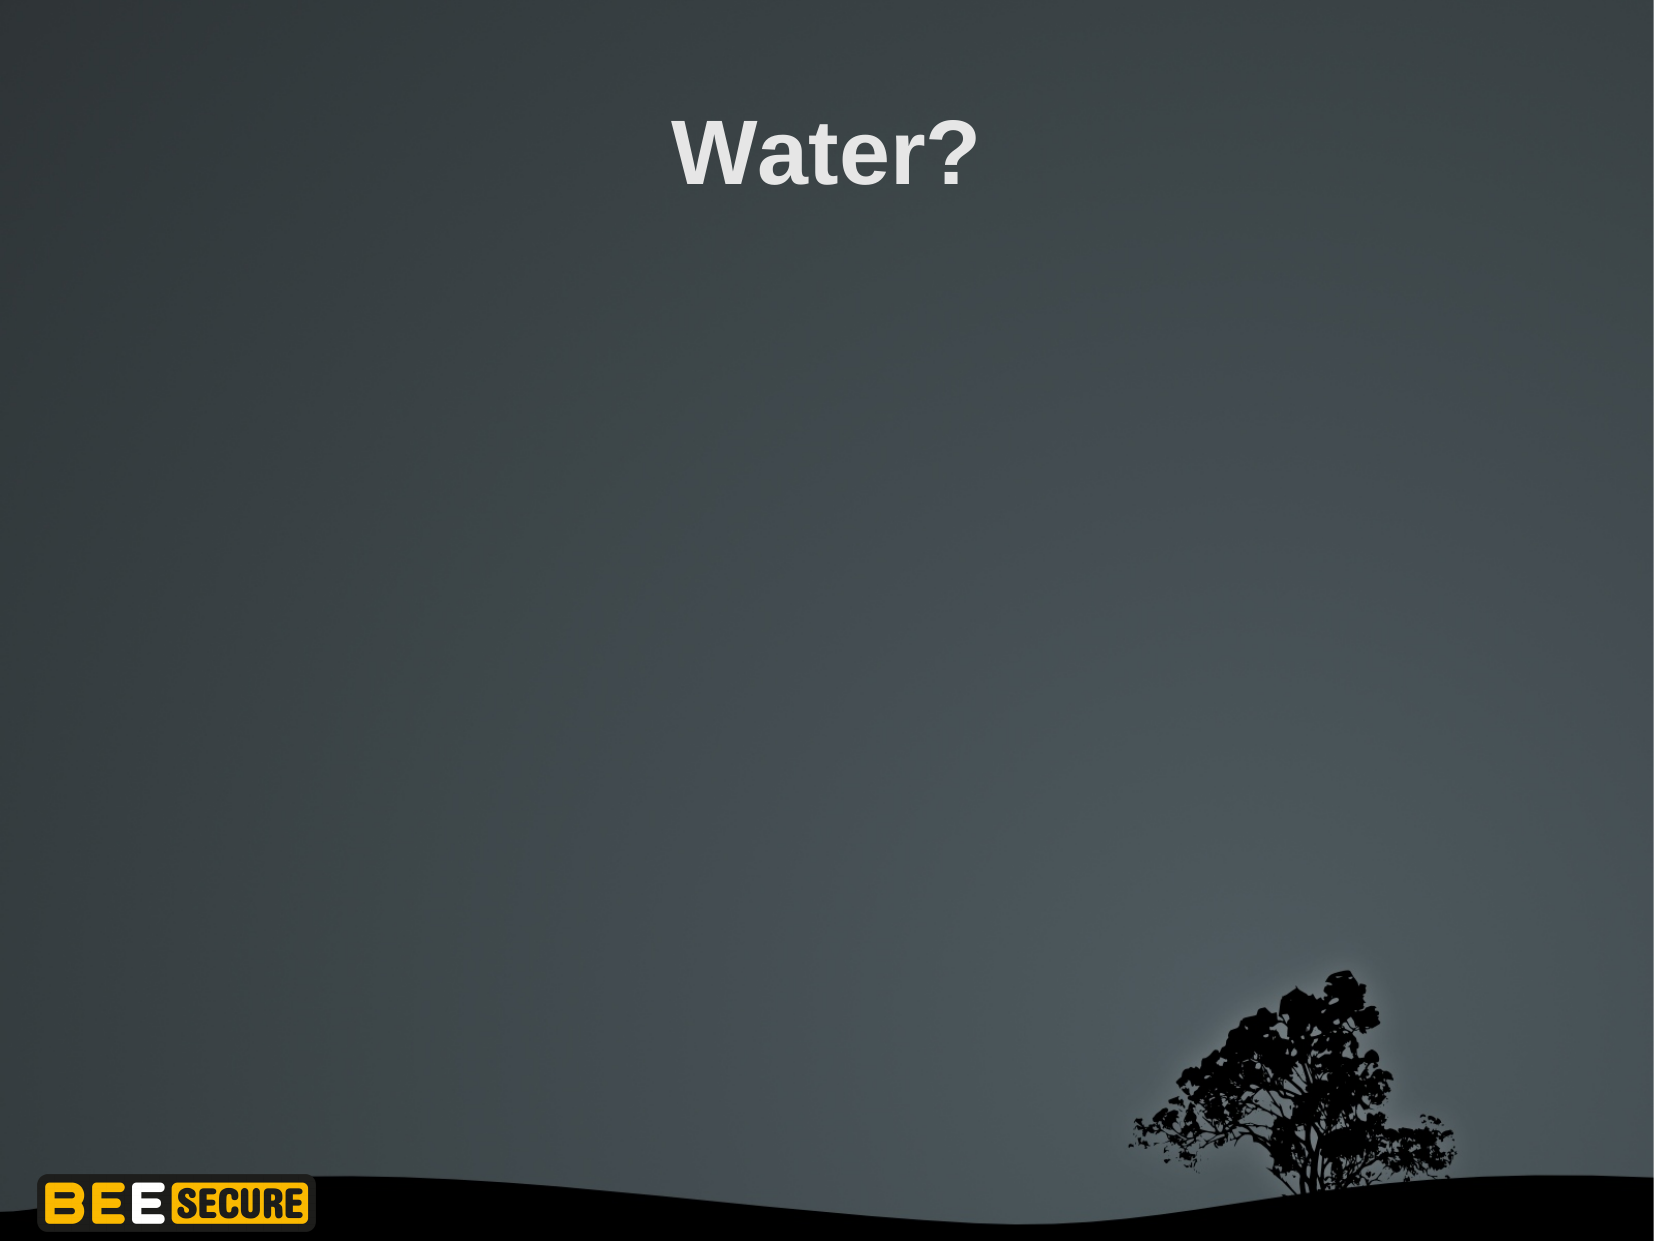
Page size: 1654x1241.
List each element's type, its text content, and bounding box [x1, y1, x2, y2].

title Water? [82, 49, 1571, 257]
picture [0, 0, 1654, 1241]
